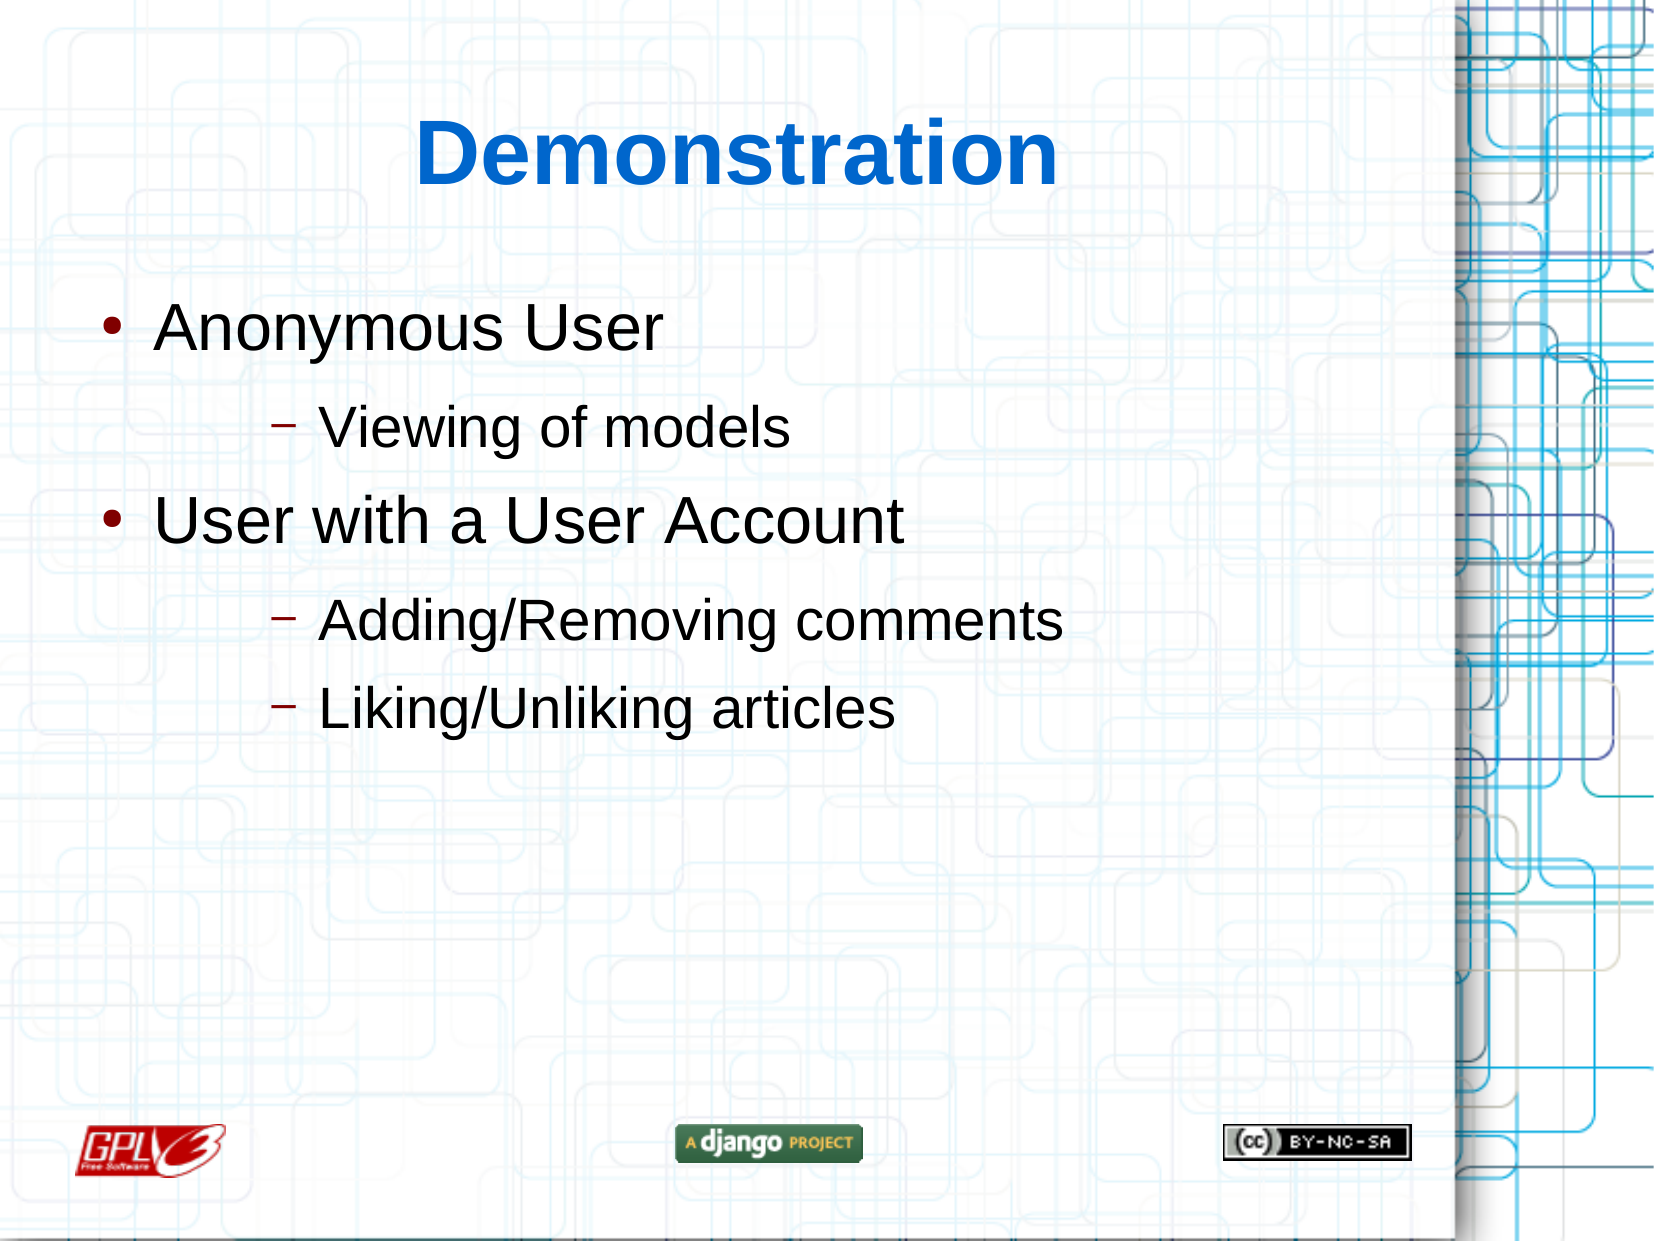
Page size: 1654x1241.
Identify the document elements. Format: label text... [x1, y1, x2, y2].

list Anonymous User Viewing of models User with a User Account Adding/Removing comments Liking/Unliking articles [82, 290, 1418, 1094]
title Demonstration [59, 56, 1418, 250]
picture [0, 0, 1654, 1241]
